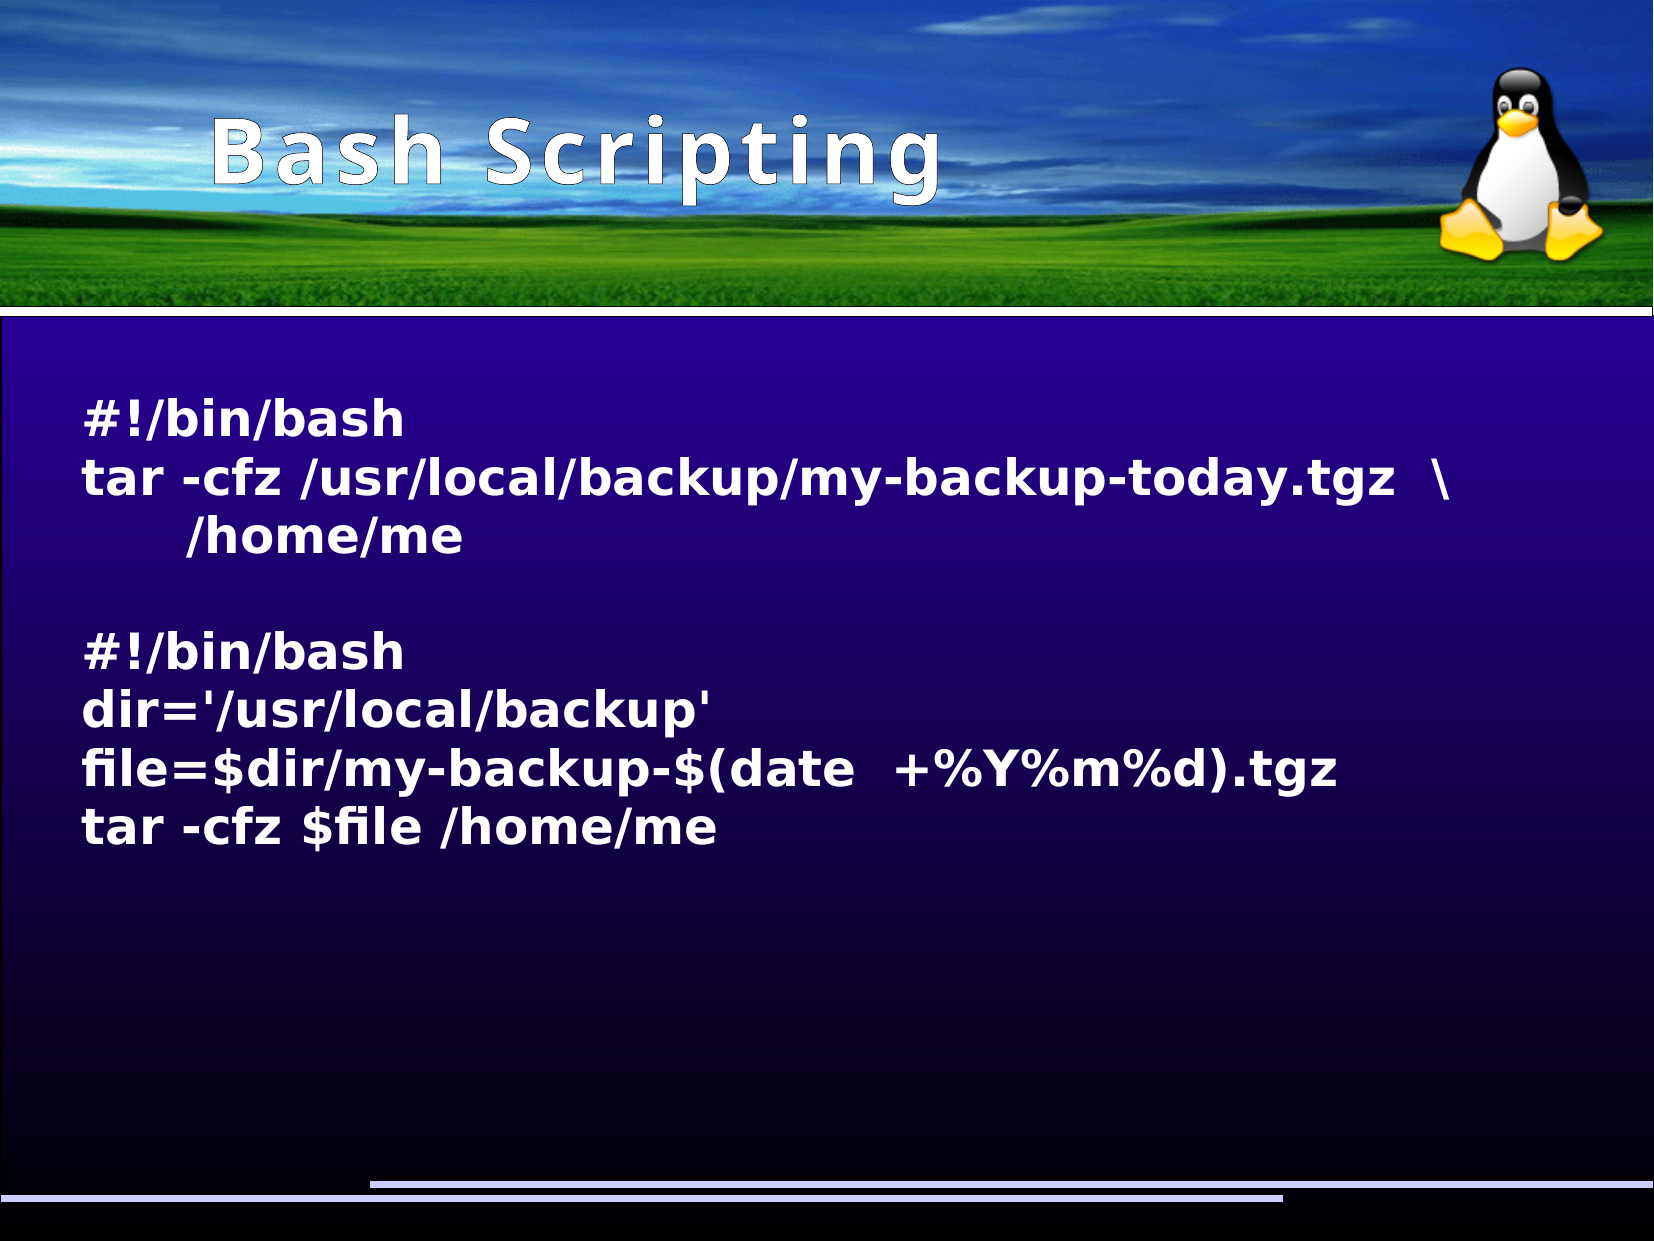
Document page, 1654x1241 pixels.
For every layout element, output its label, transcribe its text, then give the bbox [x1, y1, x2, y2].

text_box [0, 306, 1653, 1241]
text_box #!/bin/bash tar -cfz /usr/local/backup/my-backup-today.tgz \ /home/me #!/bin/bash dir='/usr/local/backup' file=$dir/my-backup-$(date +%Y%m%d).tgz tar -cfz $file /home/me [64, 332, 1576, 1151]
title Bash Scripting [206, 44, 1416, 252]
picture [0, 0, 1653, 306]
